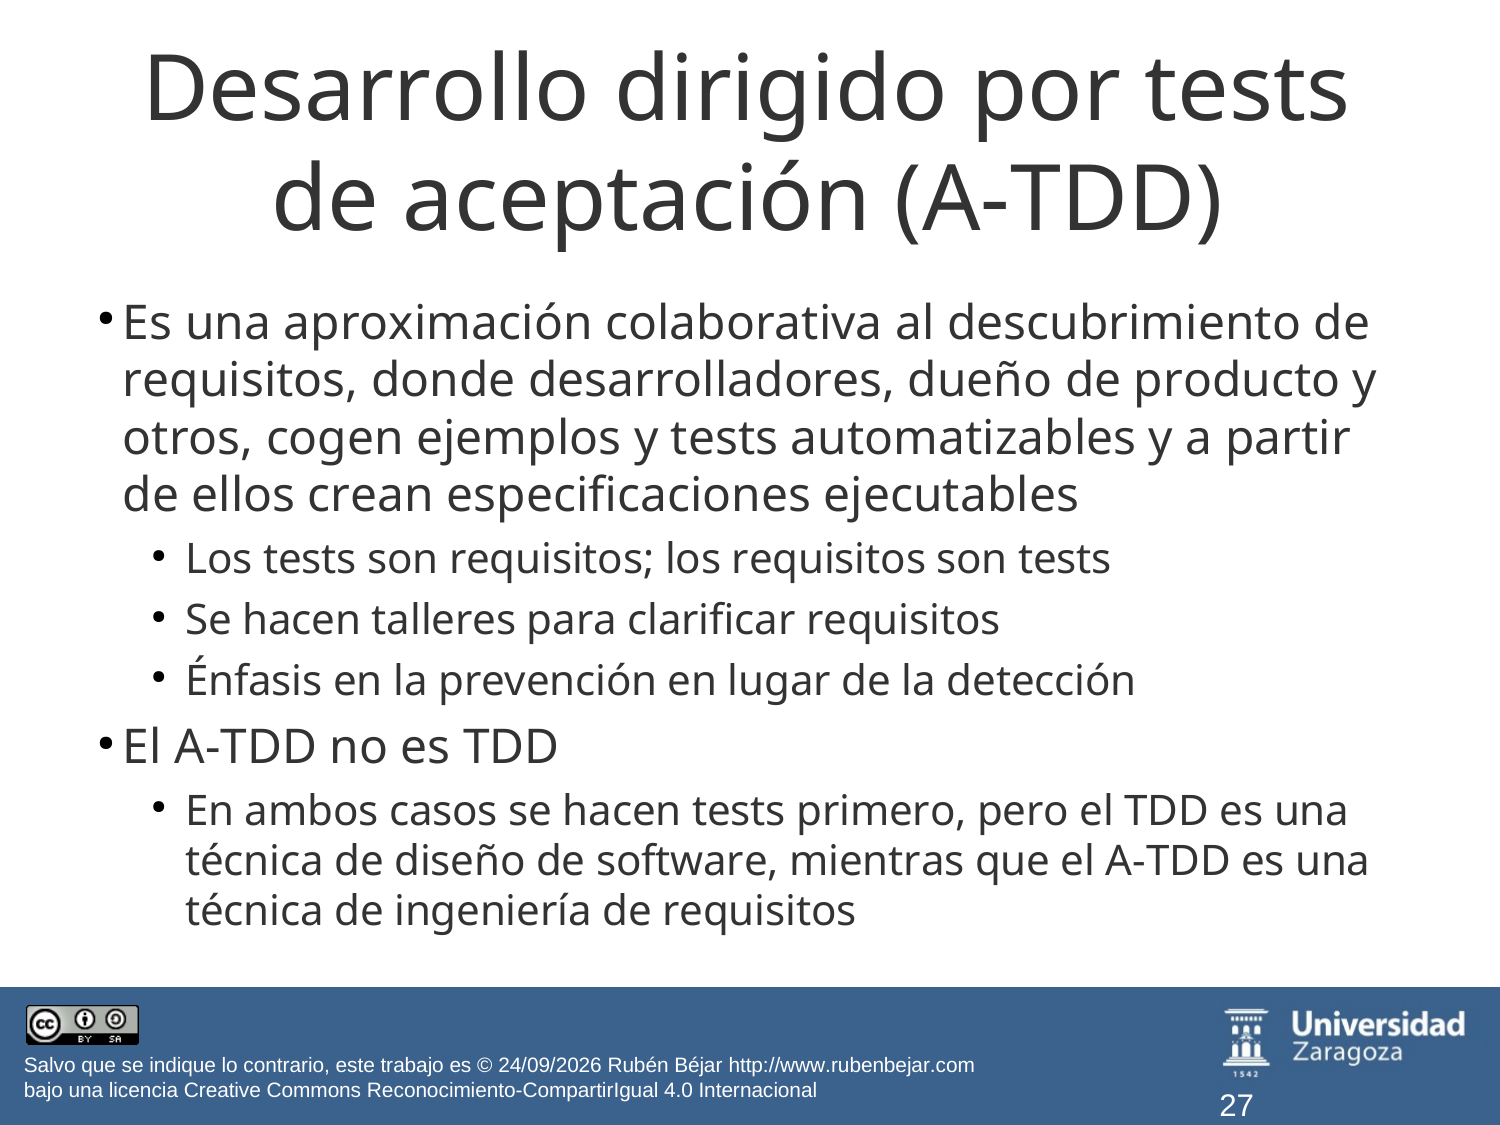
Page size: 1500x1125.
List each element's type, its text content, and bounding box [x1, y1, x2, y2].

title Desarrollo dirigido por tests de aceptación (A-TDD) [74, 20, 1420, 257]
list Es una aproximación colaborativa al descubrimiento de requisitos, donde desarrolladores, dueño de producto y otros, cogen ejemplos y tests automatizables y a partir de ellos crean especificaciones ejecutables Los tests son requisitos; los requisitos son tests Se hacen talleres para clarificar requisitos Énfasis en la prevención en lugar de la detección El A-TDD no es TDD En ambos casos se hacen tests primero, pero el TDD es una técnica de diseño de software, mientras que el A-TDD es una técnica de ingeniería de requisitos [82, 283, 1418, 957]
picture [0, 987, 1500, 1125]
